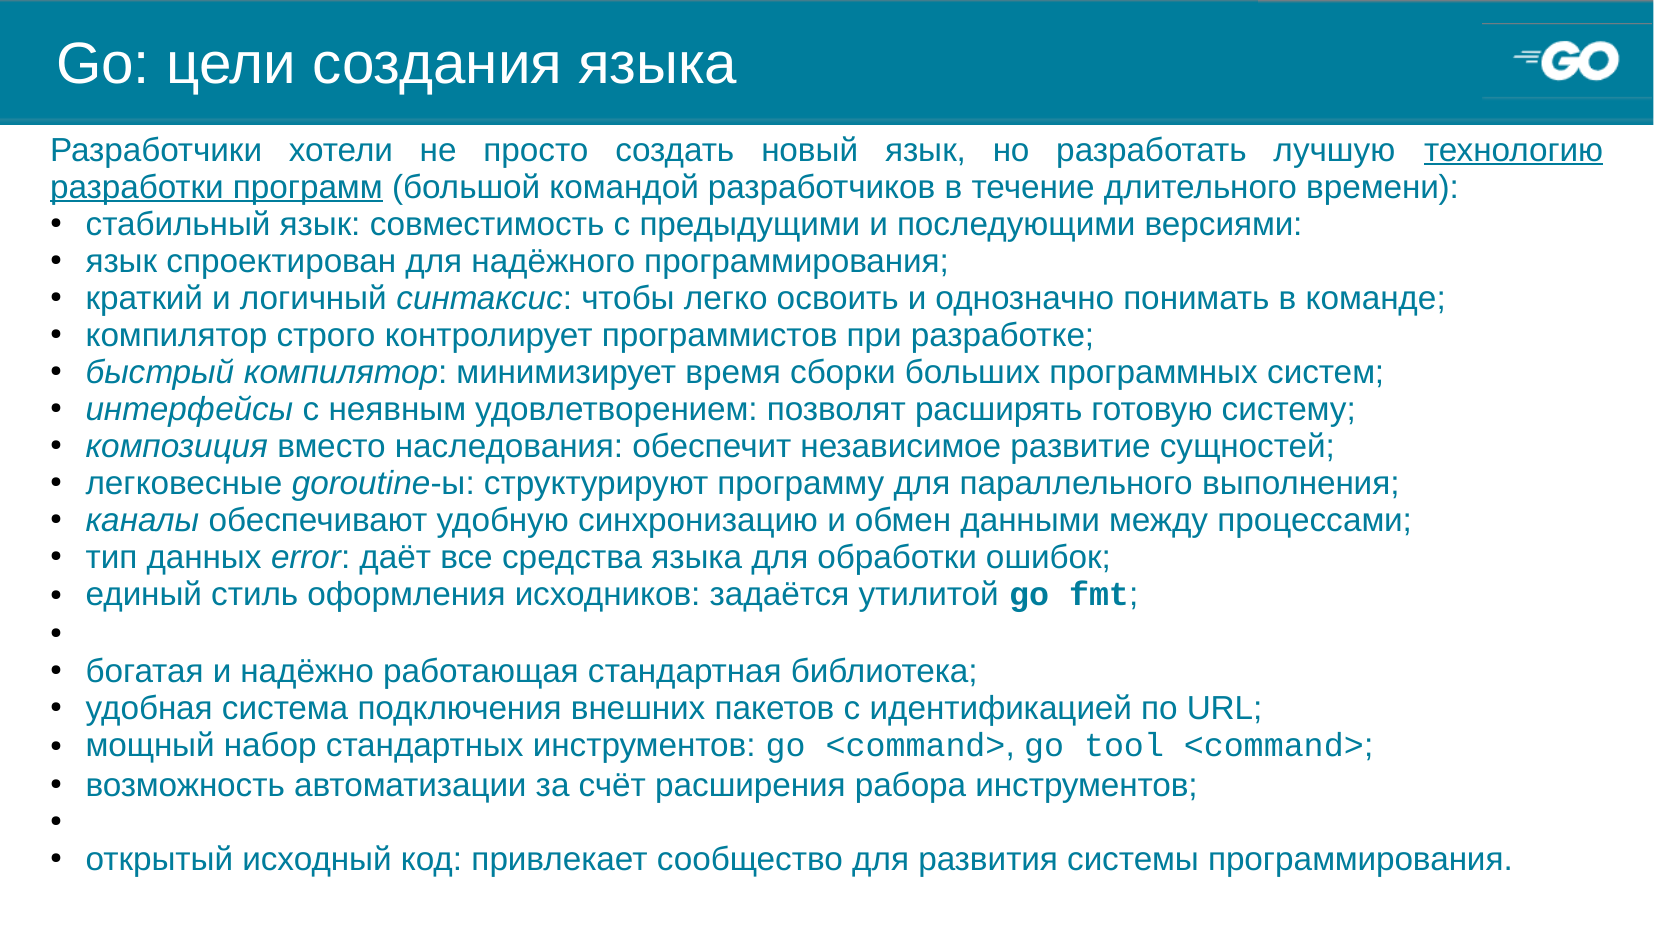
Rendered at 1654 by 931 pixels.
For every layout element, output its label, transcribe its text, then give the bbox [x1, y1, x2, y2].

text_box Разработчики хотели не просто создать новый язык, но разработать лучшую технологию разработки программ (большой командой разработчиков в течение длительного времени): стабильный язык: совместимость с предыдущими и последующими версиями: язык спроектирован для надёжного программирования; краткий и логичный синтаксис: чтобы легко освоить и однозначно понимать в команде; компилятор строго контролирует программистов при разработке; быстрый компилятор: минимизирует время сборки больших программных систем; интерфейсы с неявным удовлетворением: позволят расширять готовую систему; композиция вместо наследования: обеспечит независимое развитие сущностей; легковесные goroutine-ы: структурируют программу для параллельного выполнения; каналы обеспечивают удобную синхронизацию и обмен данными между процессами; тип данных error: даёт все средства языка для обработки ошибок; единый стиль оформления исходников: задаётся утилитой go fmt; богатая и надёжно работающая стандартная библиотека; удобная система подключения внешних пакетов с идентификацией по URL; мощный набор стандартных инструментов: go <command>, go tool <command>; возможность автоматизации за счёт расширения рабора инструментов; открытый исходный код: привлекает сообщество для развития системы программирования. [35, 124, 1619, 898]
picture [1542, 41, 1619, 81]
text_box Go: цели создания языка [41, 23, 1495, 104]
